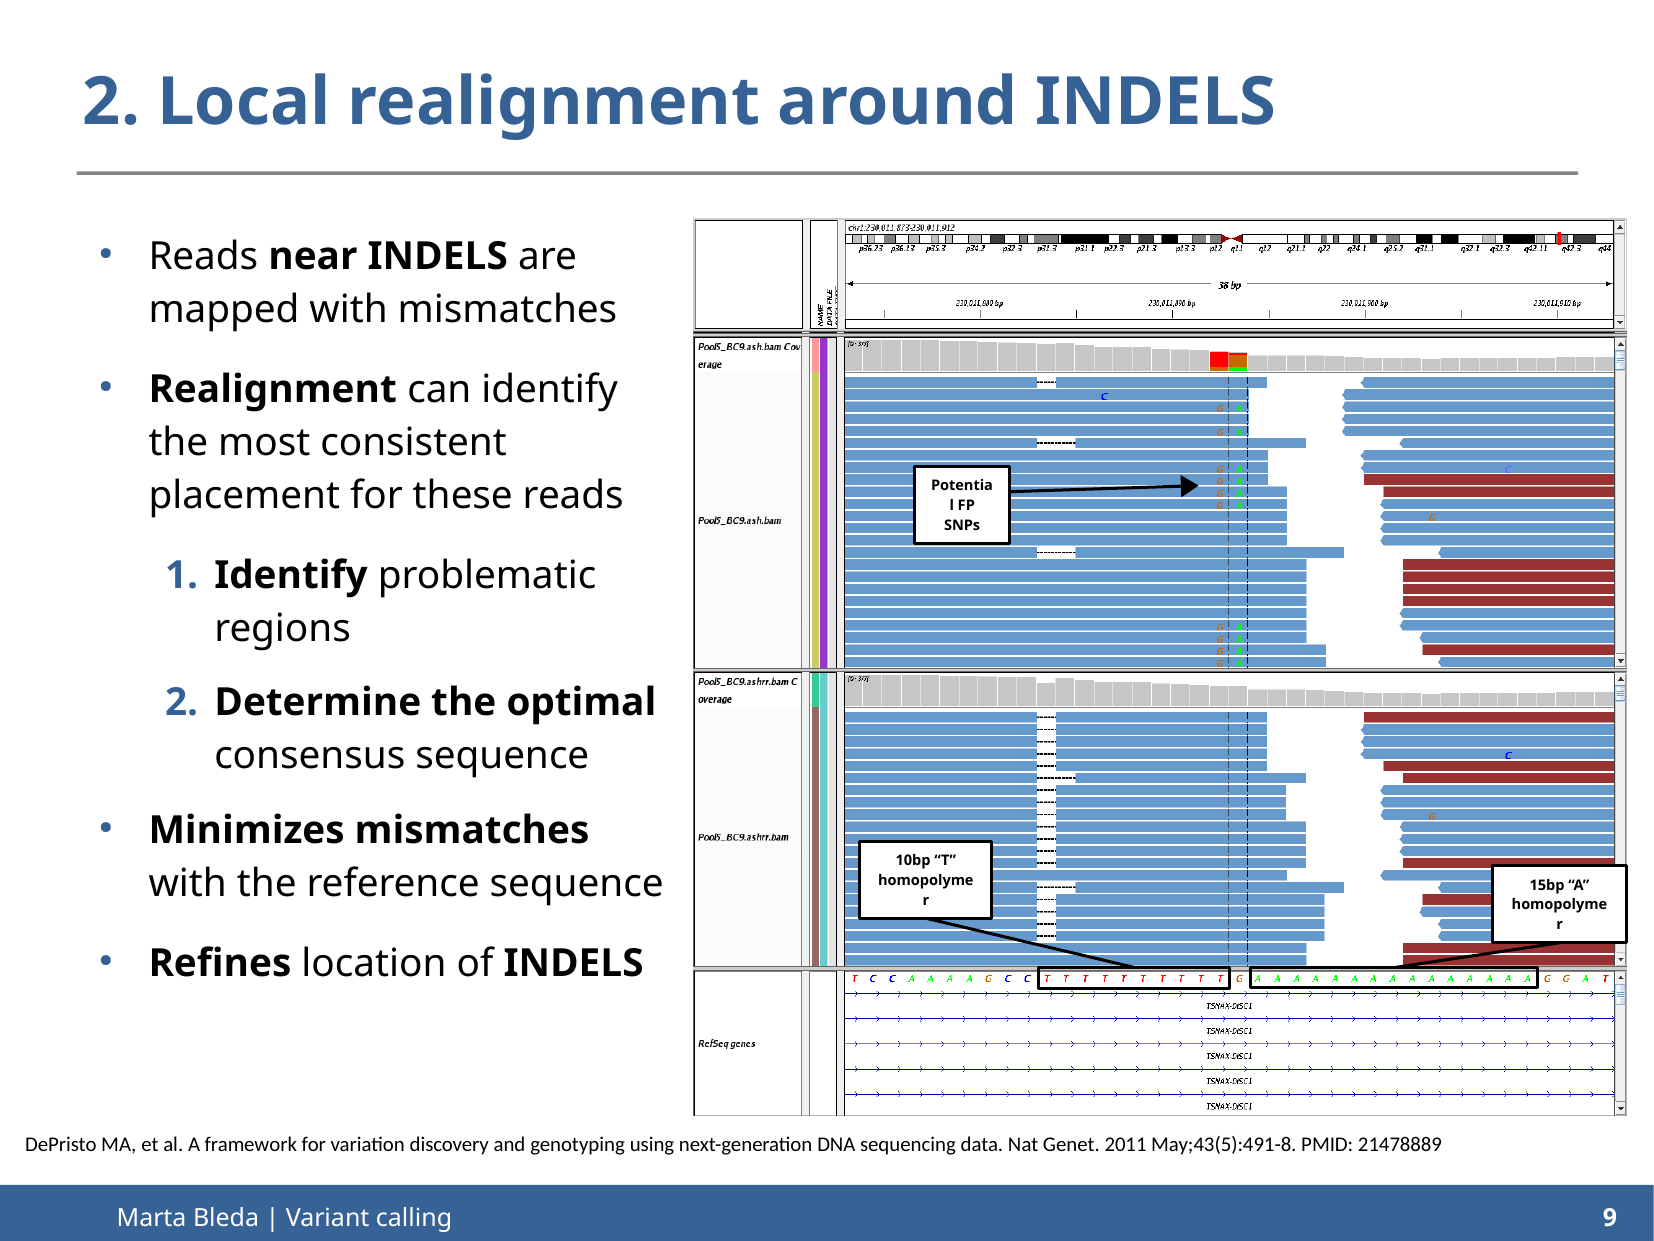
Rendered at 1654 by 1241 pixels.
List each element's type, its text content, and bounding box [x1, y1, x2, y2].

picture [1252, 969, 1536, 986]
picture [693, 218, 1627, 1116]
title 2. Local realignment around INDELS [82, 49, 1571, 148]
text_box 15bp “A” homopolymer [1492, 865, 1627, 918]
text_box Potential FP SNPs [914, 466, 1010, 519]
text_box 10bp “T” homopolymer [859, 841, 992, 894]
list Reads near INDELS are mapped with mismatches Realignment can identify the most consistent placement for these reads Identify problematic regions Determine the optimal consensus sequence Minimizes mismatches with the reference sequence Refines location of INDELS [82, 228, 665, 1123]
text_box DePristo MA, et al. A framework for variation discovery and genotyping using next-generation DNA sequencing data. Nat Genet. 2011 May;43(5):491-8. PMID: 21478889 [10, 1123, 1577, 1163]
picture [74, 170, 1580, 175]
